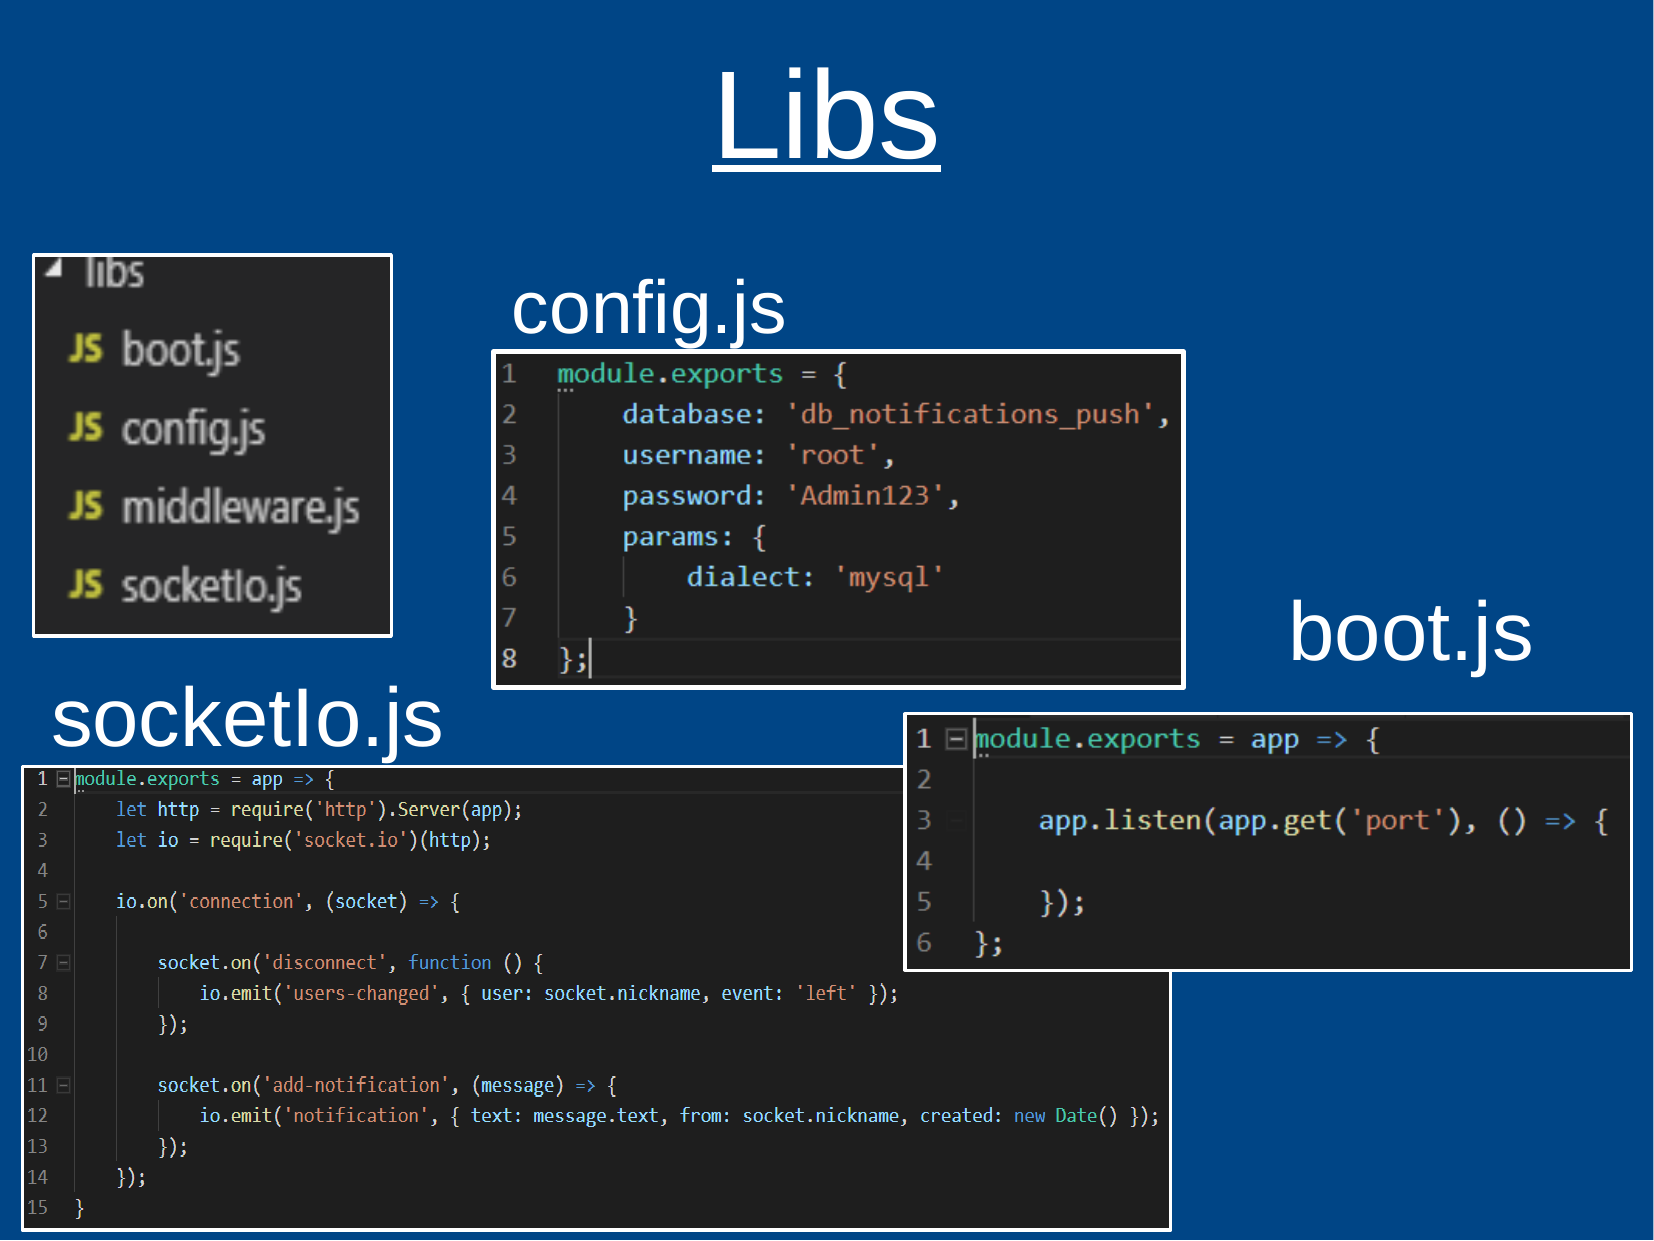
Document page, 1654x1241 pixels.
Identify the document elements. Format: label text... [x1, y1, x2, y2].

picture [906, 715, 1630, 969]
title Libs [82, 11, 1571, 219]
picture [35, 256, 390, 635]
picture [496, 353, 1182, 686]
title config.js [484, 236, 815, 378]
title boot.js [1228, 566, 1595, 697]
title socketIo.js [0, 649, 650, 787]
picture [23, 767, 1170, 1229]
